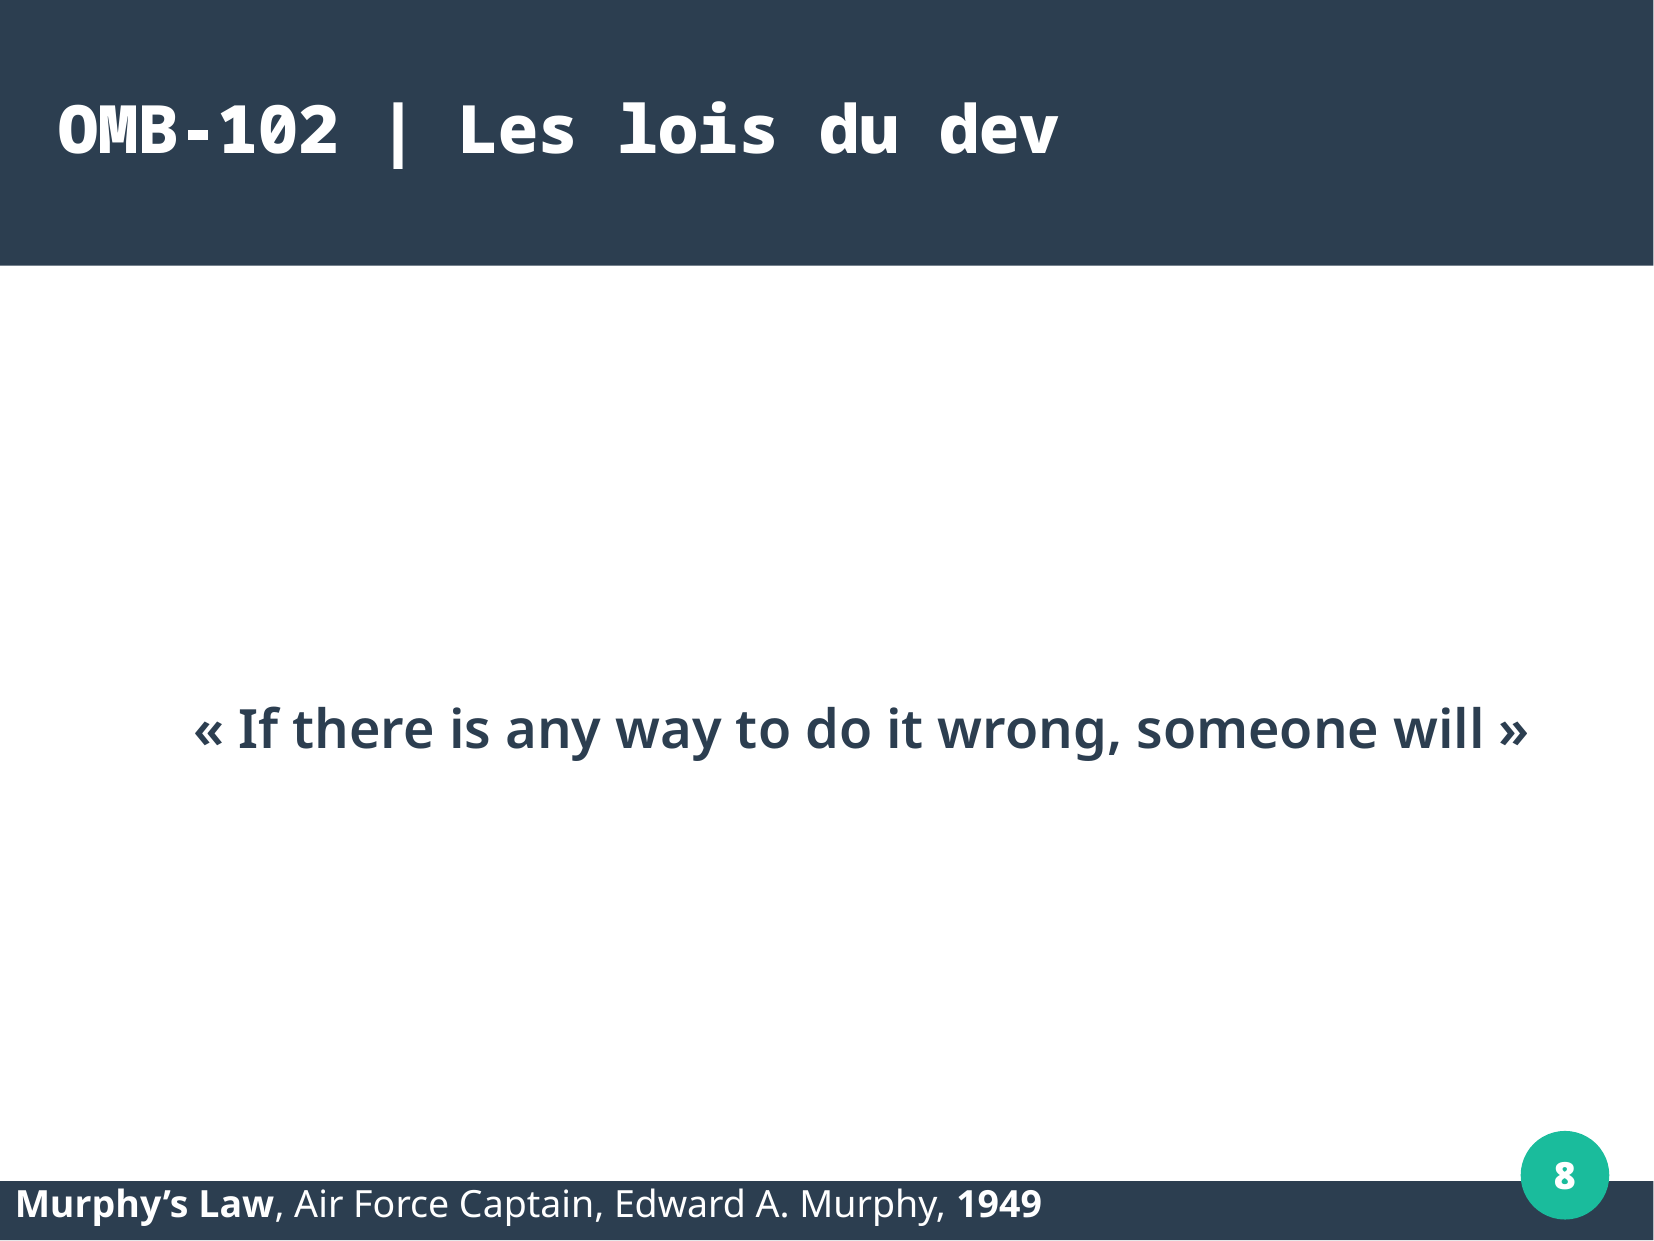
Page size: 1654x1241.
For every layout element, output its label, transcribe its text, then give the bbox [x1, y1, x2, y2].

list « If there is any way to do it wrong, someone will » [0, 270, 1654, 1170]
title OMB-102 | Les lois du dev [59, 49, 1595, 207]
text_box Murphy’s Law, Air Force Captain, Edward A. Murphy, 1949 [0, 1170, 1654, 1241]
